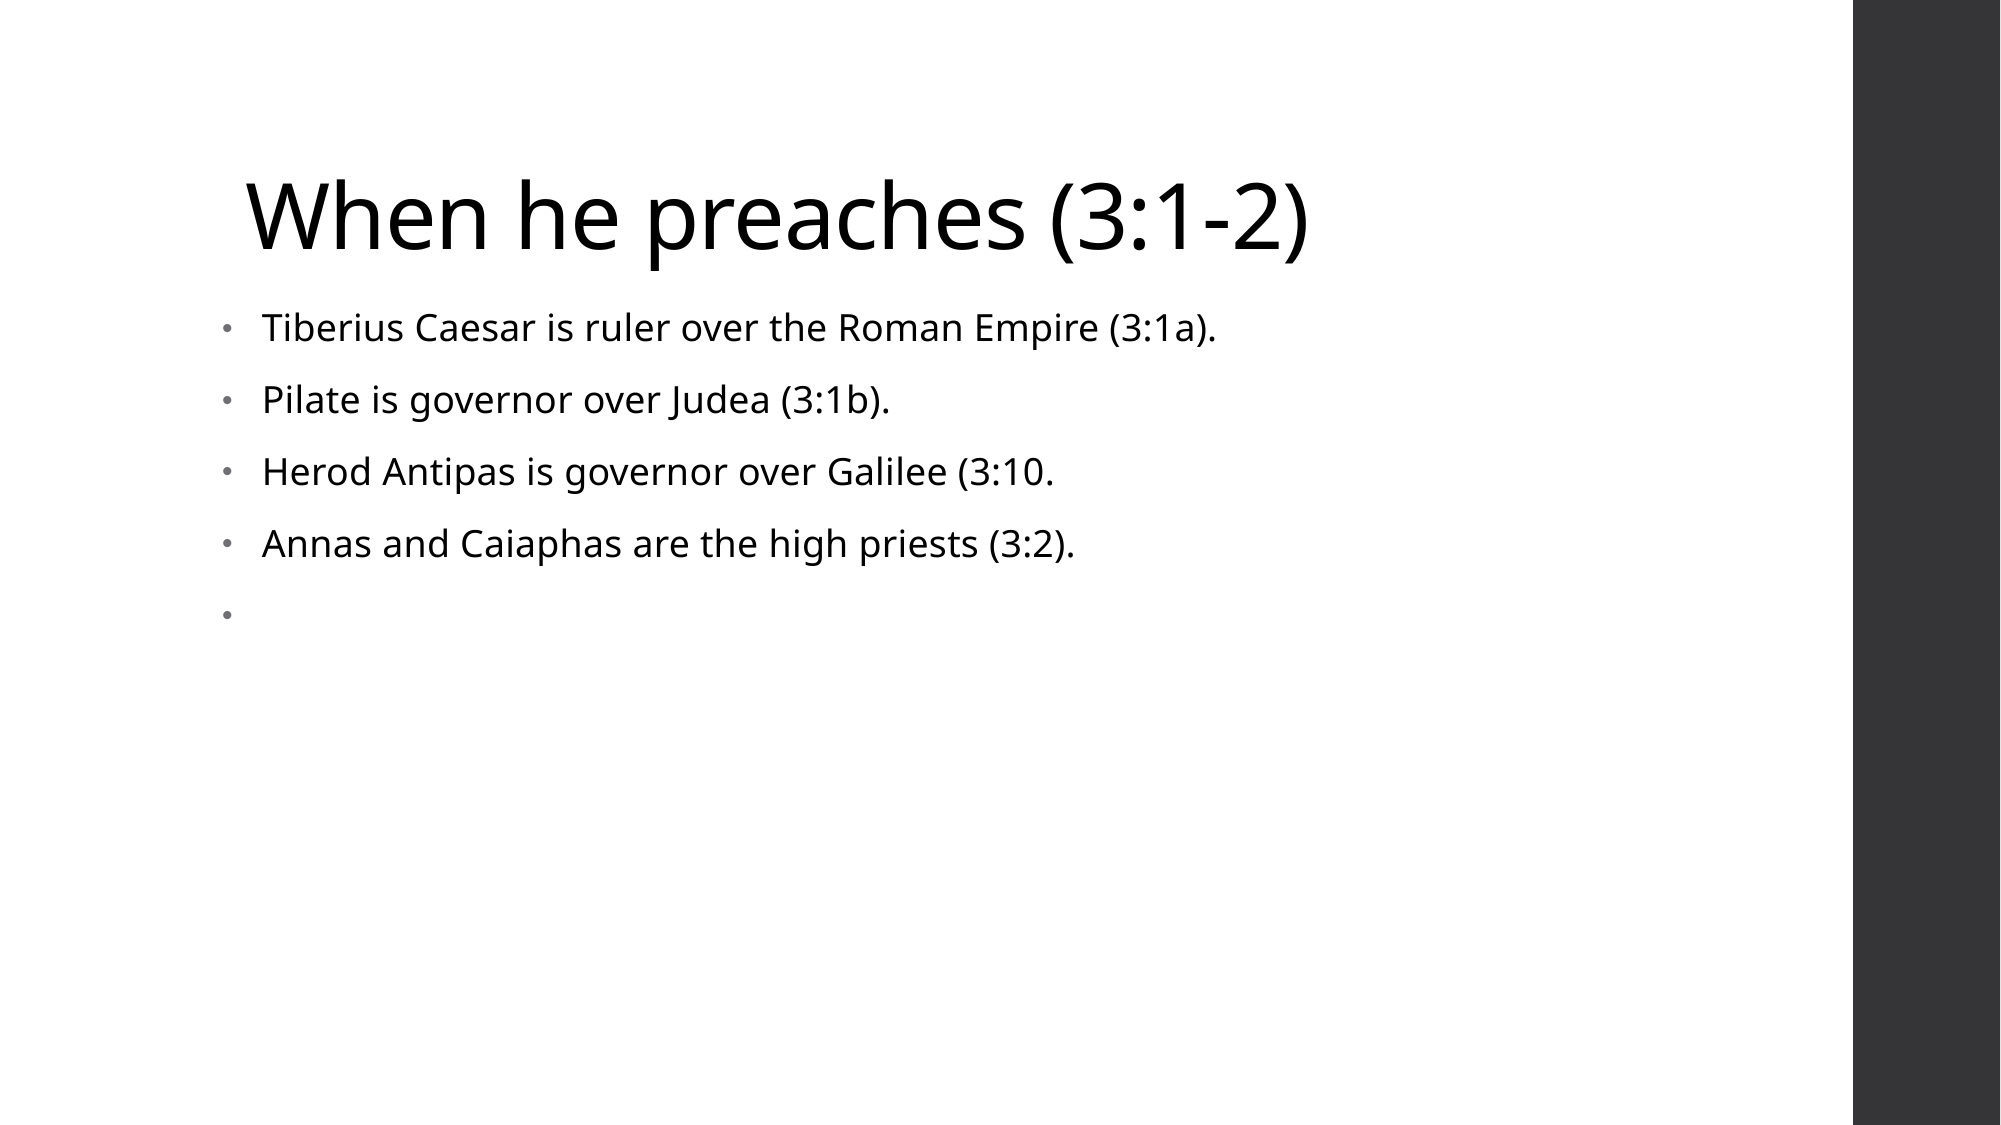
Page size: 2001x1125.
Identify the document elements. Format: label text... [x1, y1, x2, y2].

list Tiberius Caesar is ruler over the Roman Empire (3:1a). Pilate is governor over Judea (3:1b). Herod Antipas is governor over Galilee (3:10. Annas and Caiaphas are the high priests (3:2). [206, 299, 1617, 1014]
title When he preaches (3:1-2) [206, 60, 1797, 278]
